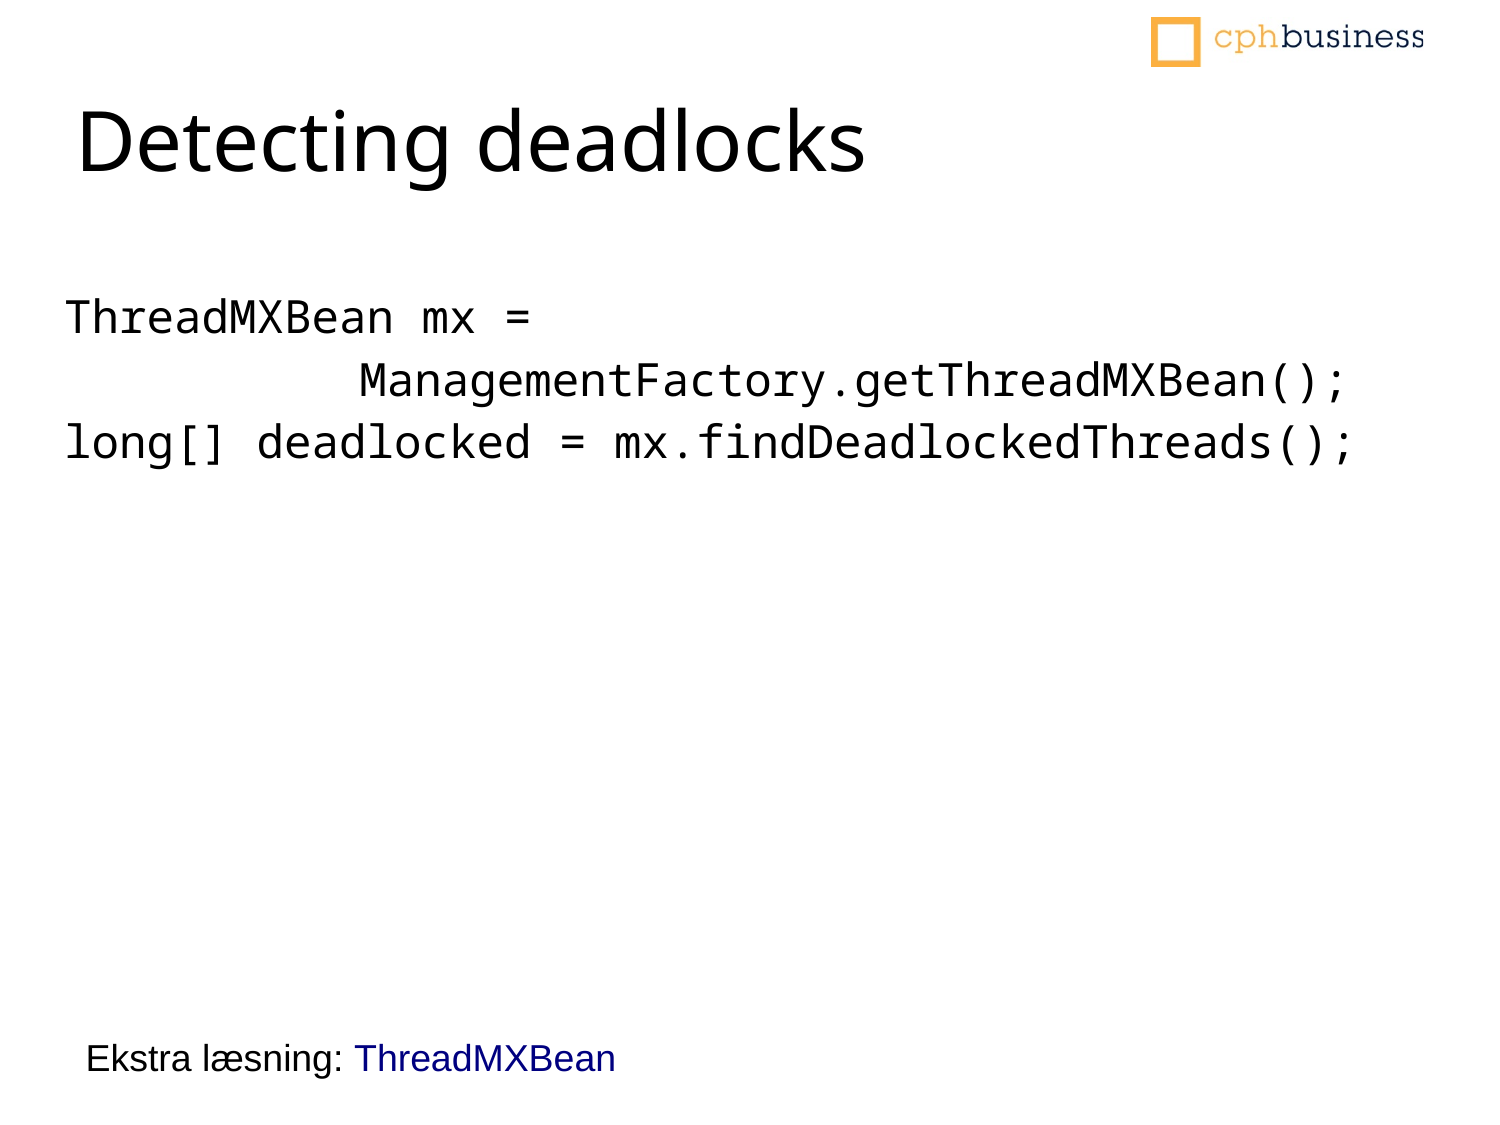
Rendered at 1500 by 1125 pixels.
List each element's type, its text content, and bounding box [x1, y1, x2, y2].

text_box ThreadMXBean mx = ManagementFactory.getThreadMXBean(); long[] deadlocked = mx.findDeadlockedThreads(); [49, 277, 1454, 688]
text_box Ekstra læsning: ThreadMXBean [70, 1029, 1418, 1087]
title Detecting deadlocks [75, 44, 1425, 233]
picture [1151, 17, 1424, 44]
